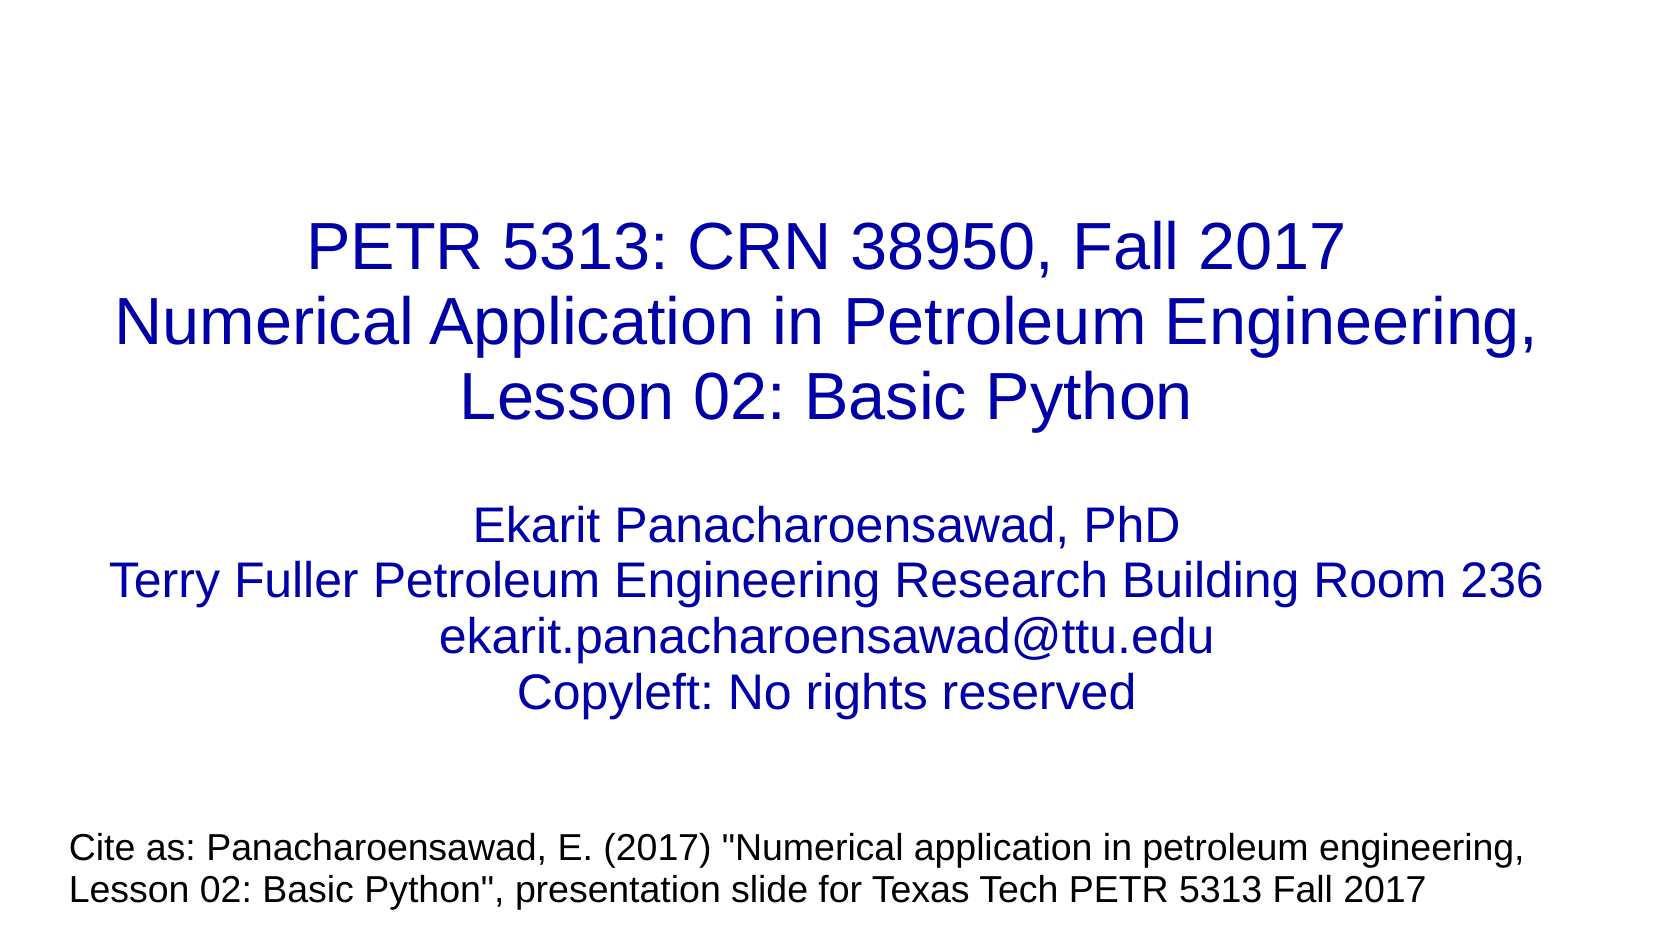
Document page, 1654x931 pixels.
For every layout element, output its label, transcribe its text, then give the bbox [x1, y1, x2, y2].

title Ekarit Panacharoensawad, PhD Terry Fuller Petroleum Engineering Research Building Room 236 ekarit.panacharoensawad@ttu.edu Copyleft: No rights reserved [28, 496, 1626, 721]
text_box Cite as: Panacharoensawad, E. (2017) "Numerical application in petroleum engineering, Lesson 02: Basic Python", presentation slide for Texas Tech PETR 5313 Fall 2017 [54, 819, 1600, 917]
title PETR 5313: CRN 38950, Fall 2017 Numerical Application in Petroleum Engineering, Lesson 02: Basic Python [28, 210, 1626, 433]
